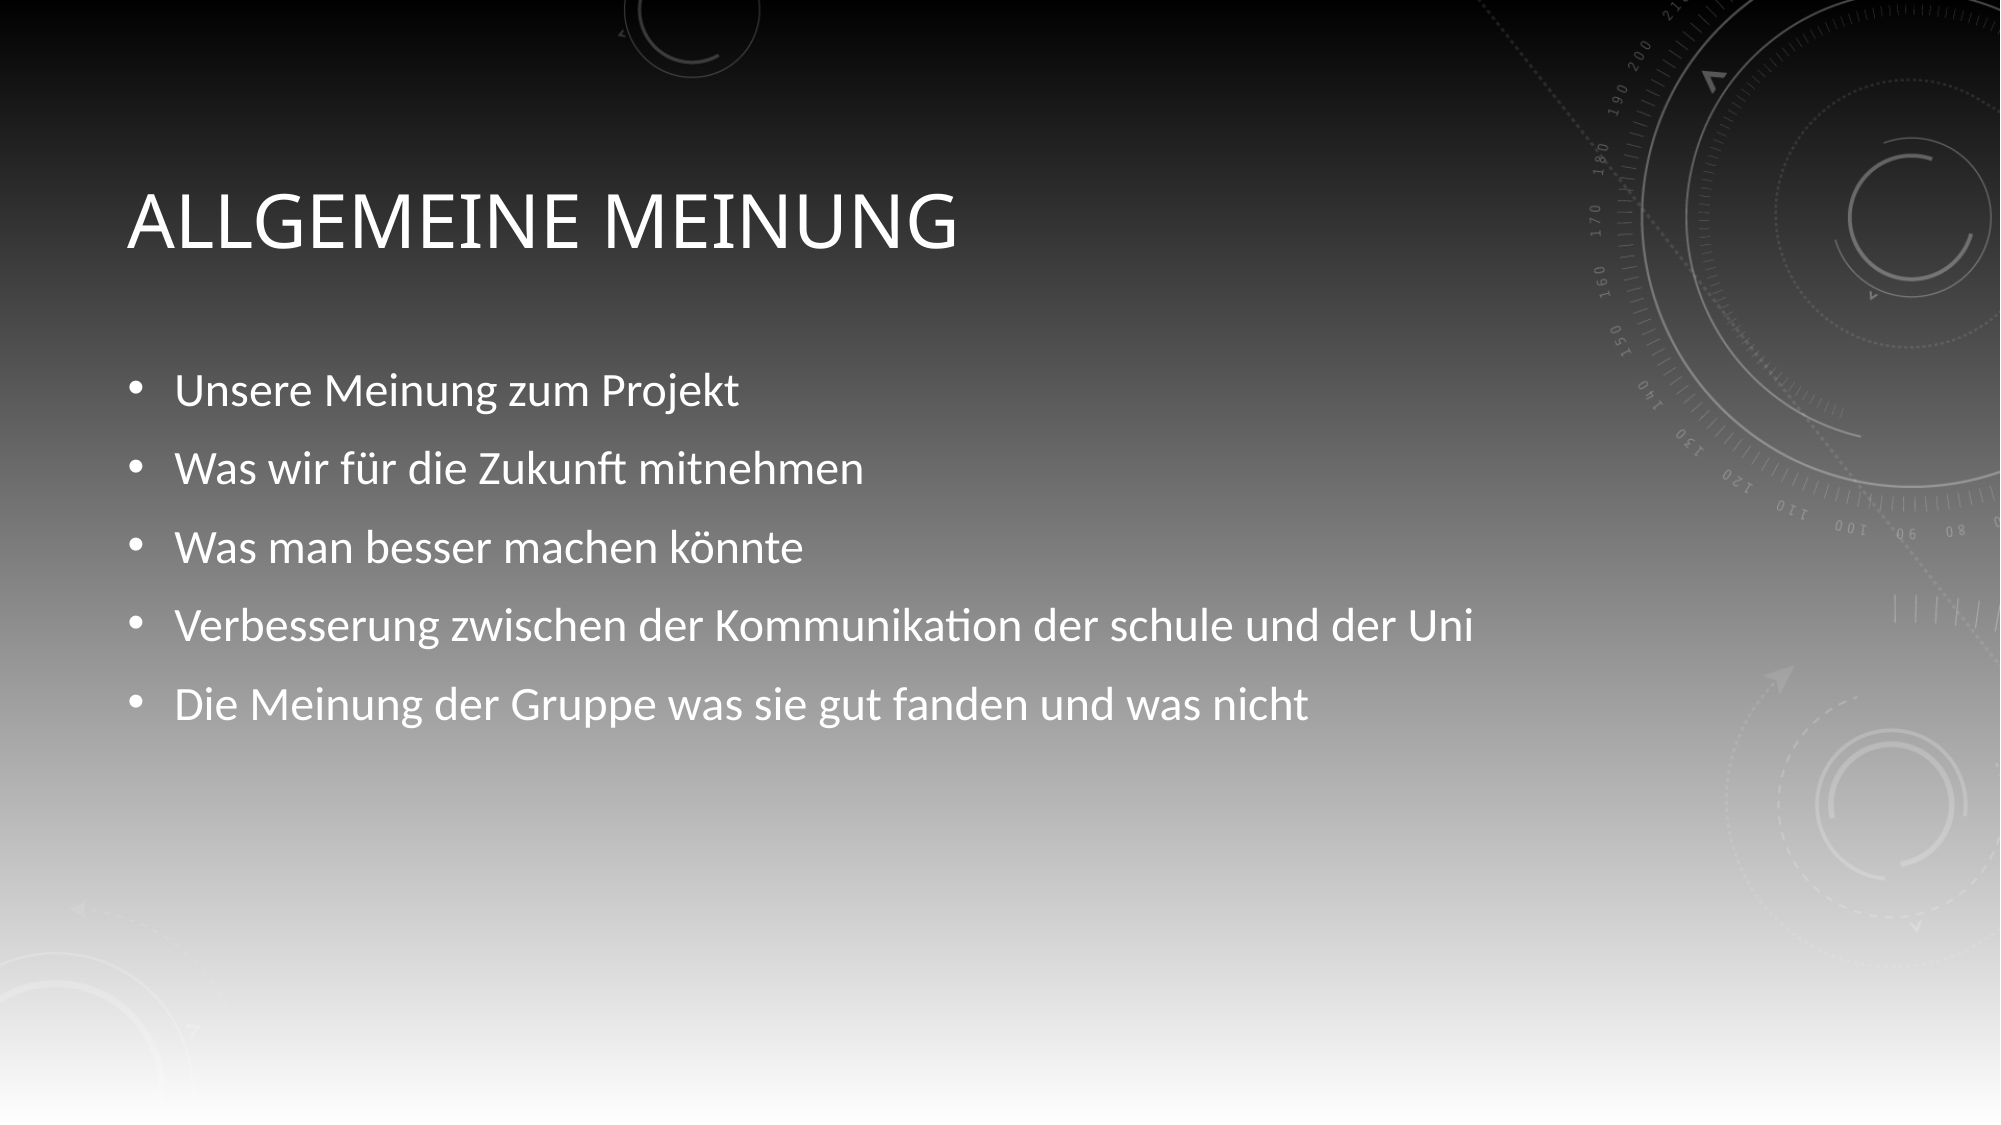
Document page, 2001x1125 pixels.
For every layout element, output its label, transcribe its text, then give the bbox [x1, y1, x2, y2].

picture [0, 0, 2000, 1125]
list Unsere Meinung zum Projekt Was wir für die Zukunft mitnehmen Was man besser machen könnte Verbesserung zwischen der Kommunikation der schule und der Uni Die Meinung der Gruppe was sie gut fanden und was nicht [112, 350, 1775, 950]
title Allgemeine Meinung [112, 99, 1775, 339]
